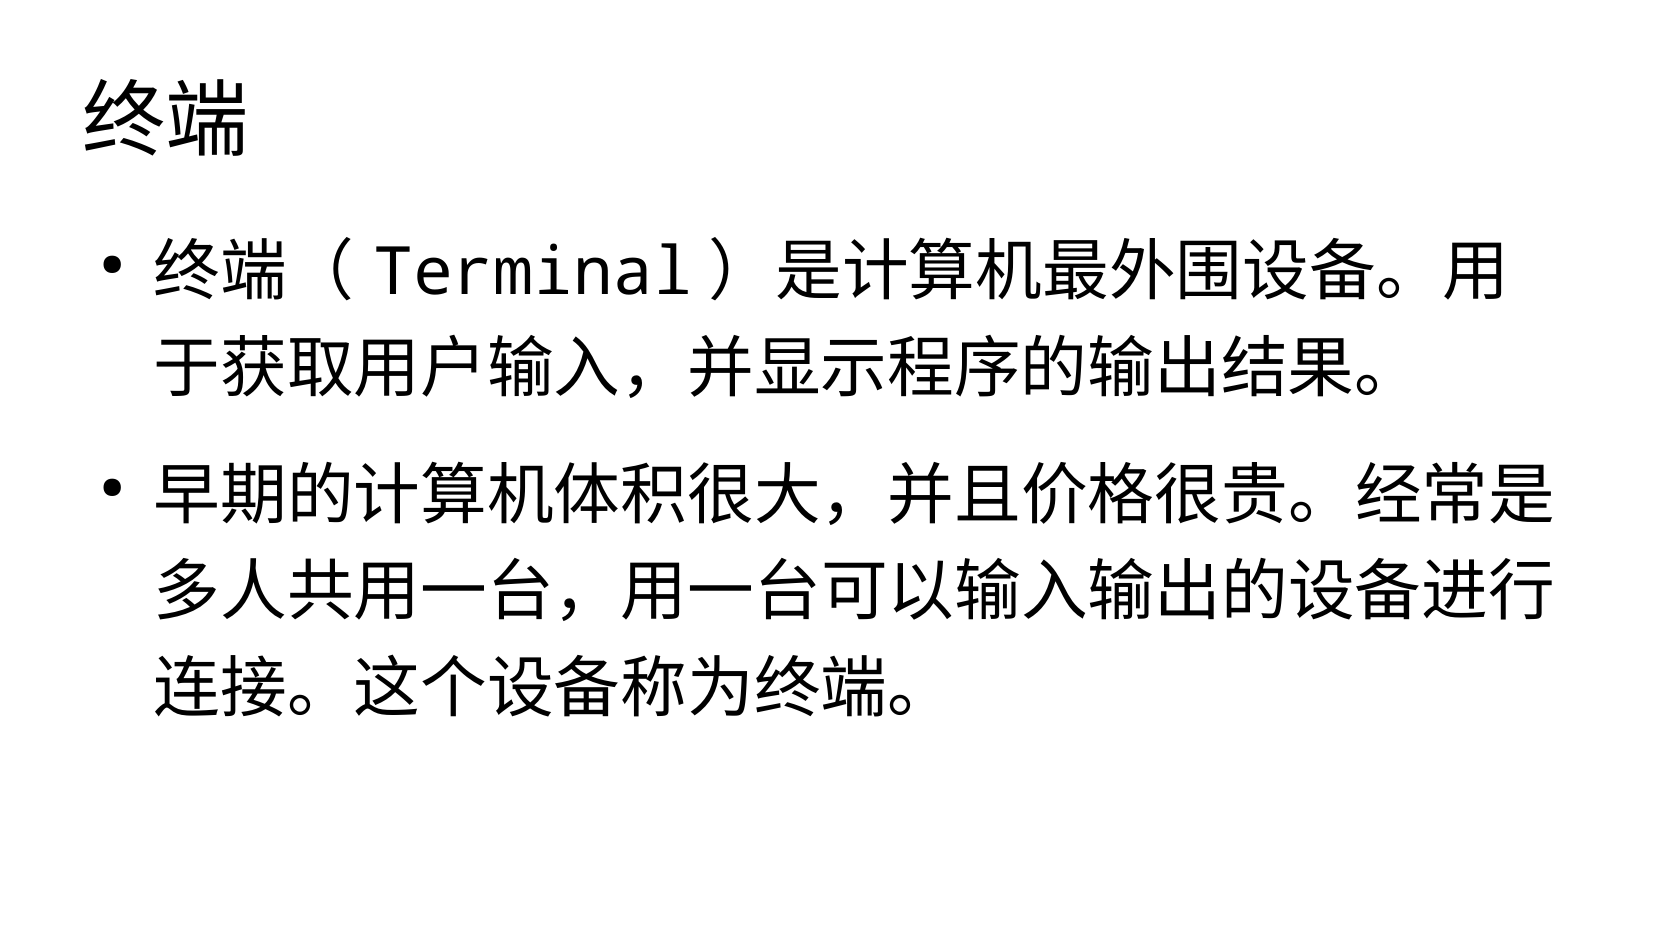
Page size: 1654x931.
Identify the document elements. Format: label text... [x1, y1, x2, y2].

list 终端（Terminal）是计算机最外围设备。用于获取用户输入，并显示程序的输出结果。 早期的计算机体积很大，并且价格很贵。经常是多人共用一台，用一台可以输入输出的设备进行连接。这个设备称为终端。 [82, 217, 1571, 758]
title 终端 [82, 37, 1571, 189]
